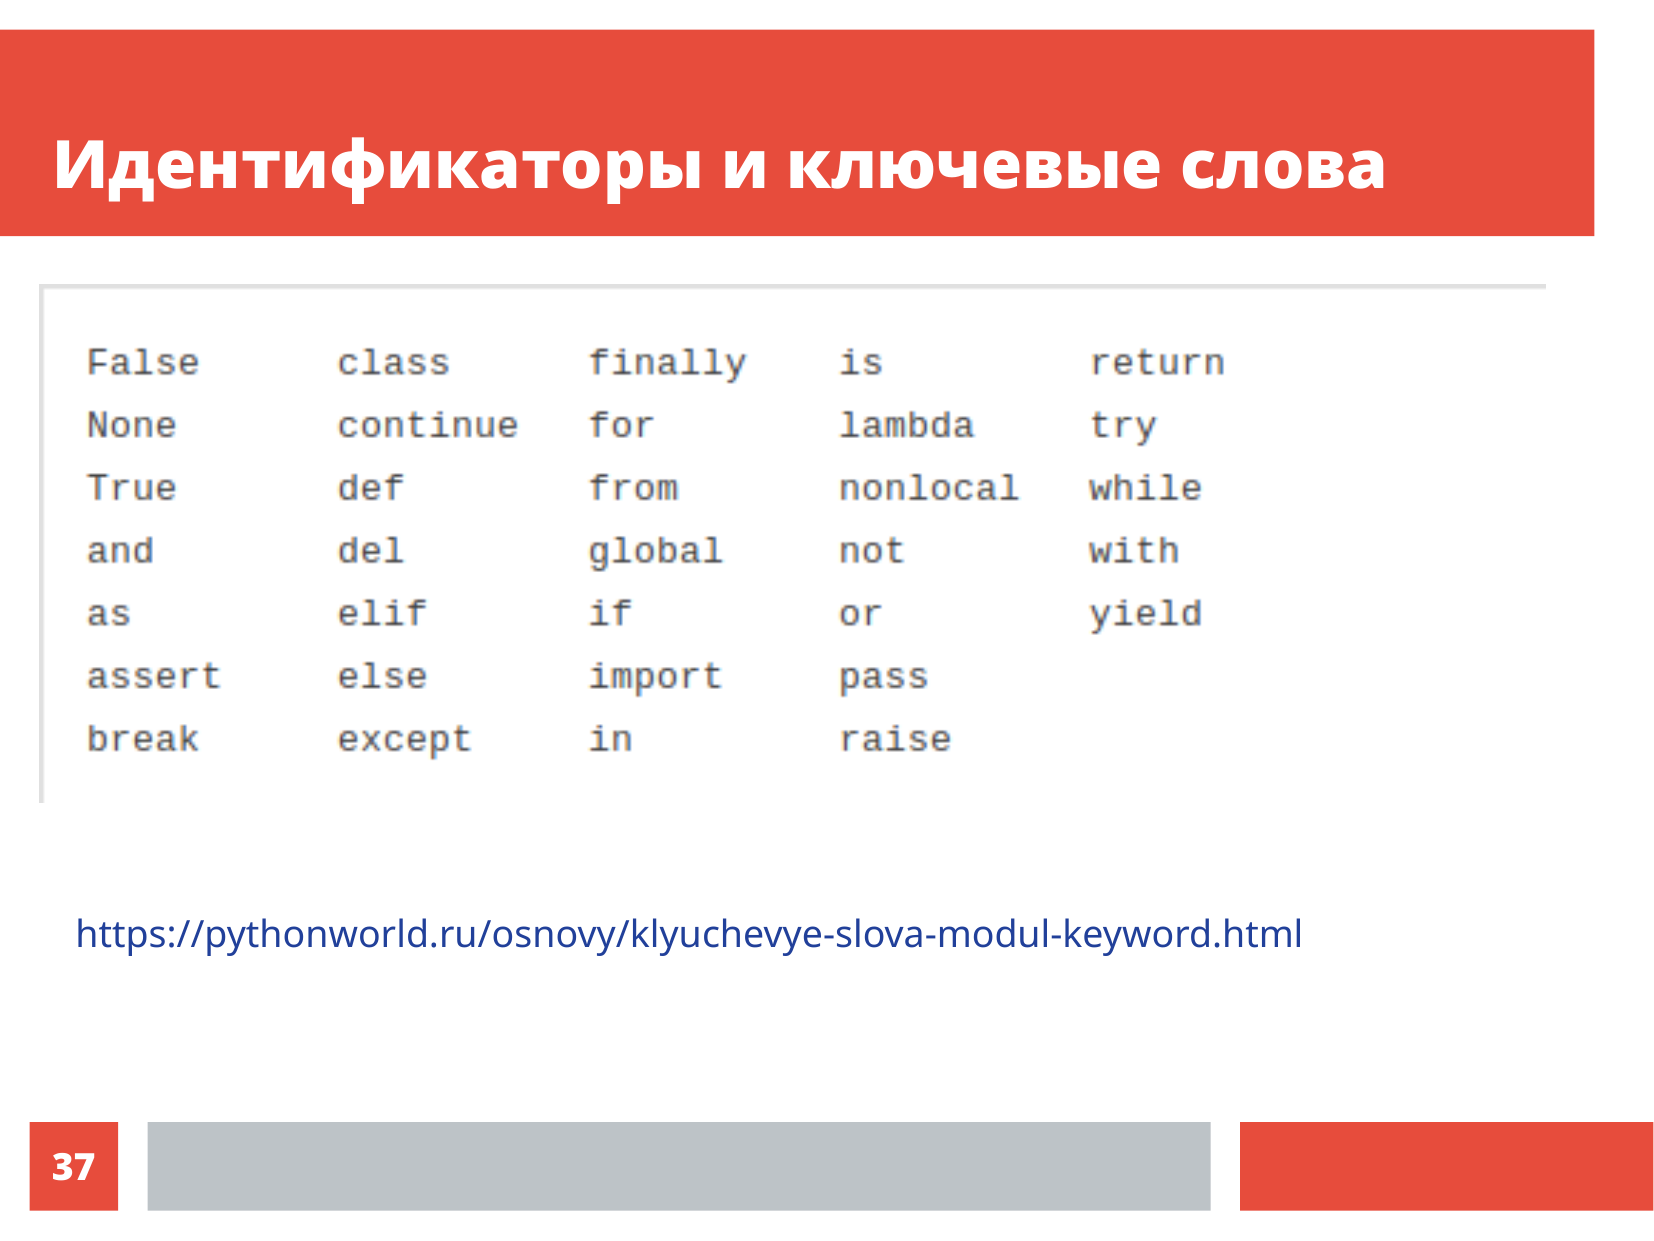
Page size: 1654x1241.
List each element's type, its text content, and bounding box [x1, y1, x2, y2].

text_box https://pythonworld.ru/osnovy/klyuchevye-slova-modul-keyword.html [60, 900, 1396, 959]
picture [39, 284, 1546, 804]
title Идентификаторы и ключевые слова [0, 60, 1476, 208]
